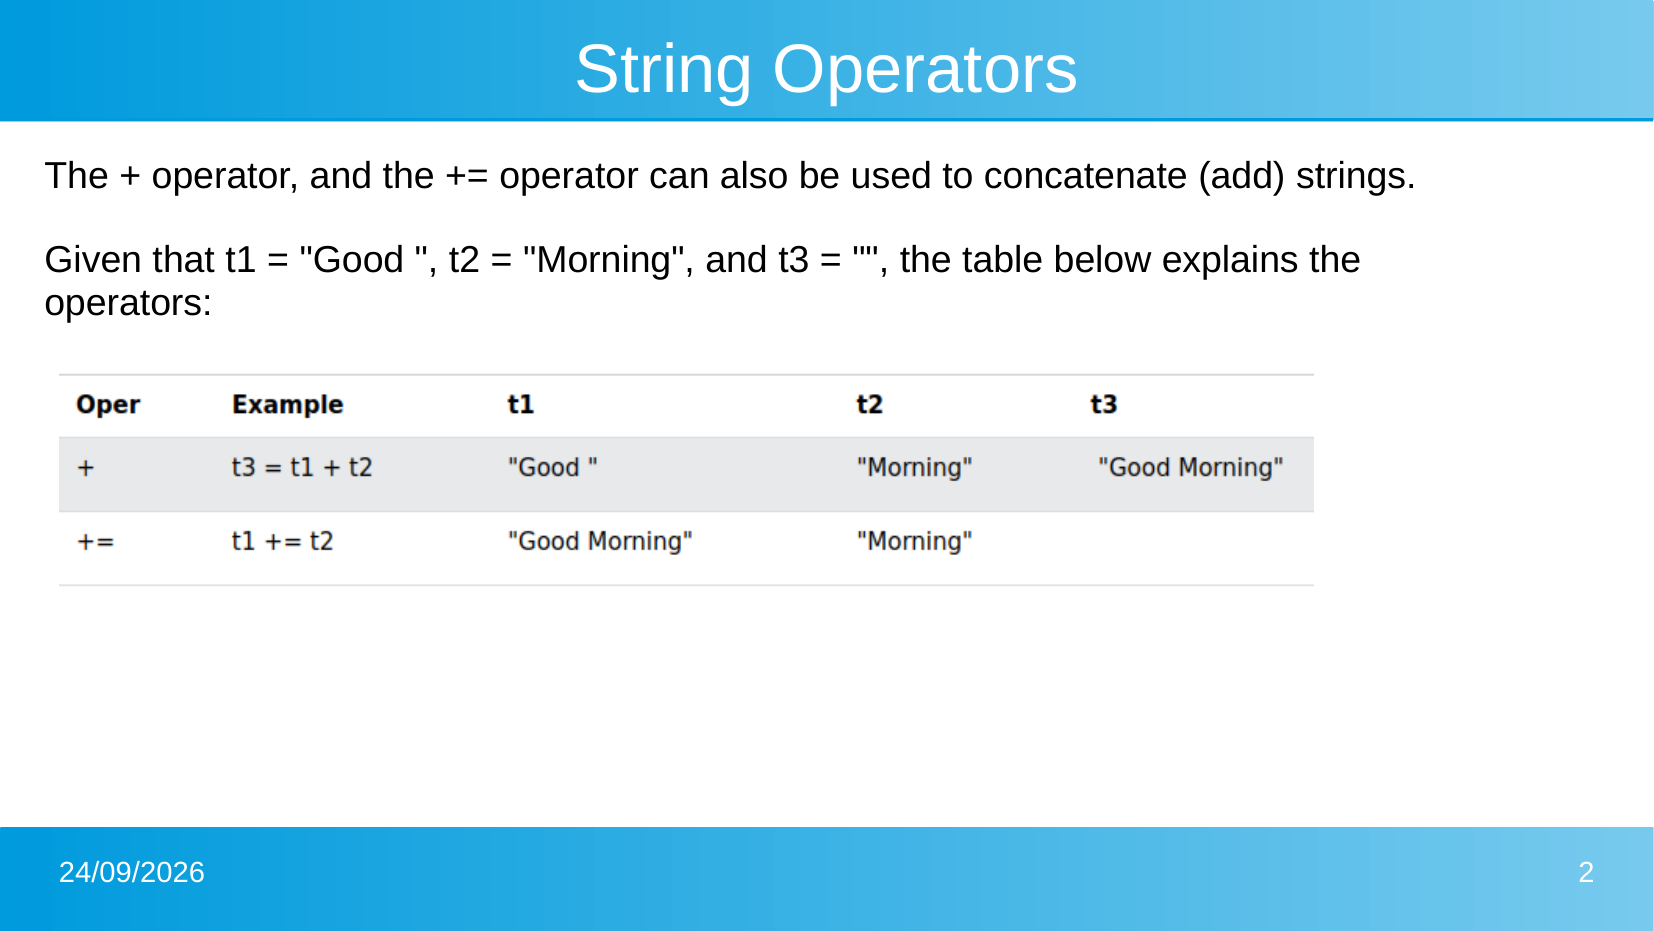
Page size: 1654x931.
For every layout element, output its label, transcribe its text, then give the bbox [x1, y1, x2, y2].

picture [59, 368, 1314, 591]
text_box The + operator, and the += operator can also be used to concatenate (add) strings. Given that t1 = "Good ", t2 = "Morning", and t3 = "", the table below explains the operators: [29, 147, 1536, 331]
title String Operators [59, 29, 1595, 108]
